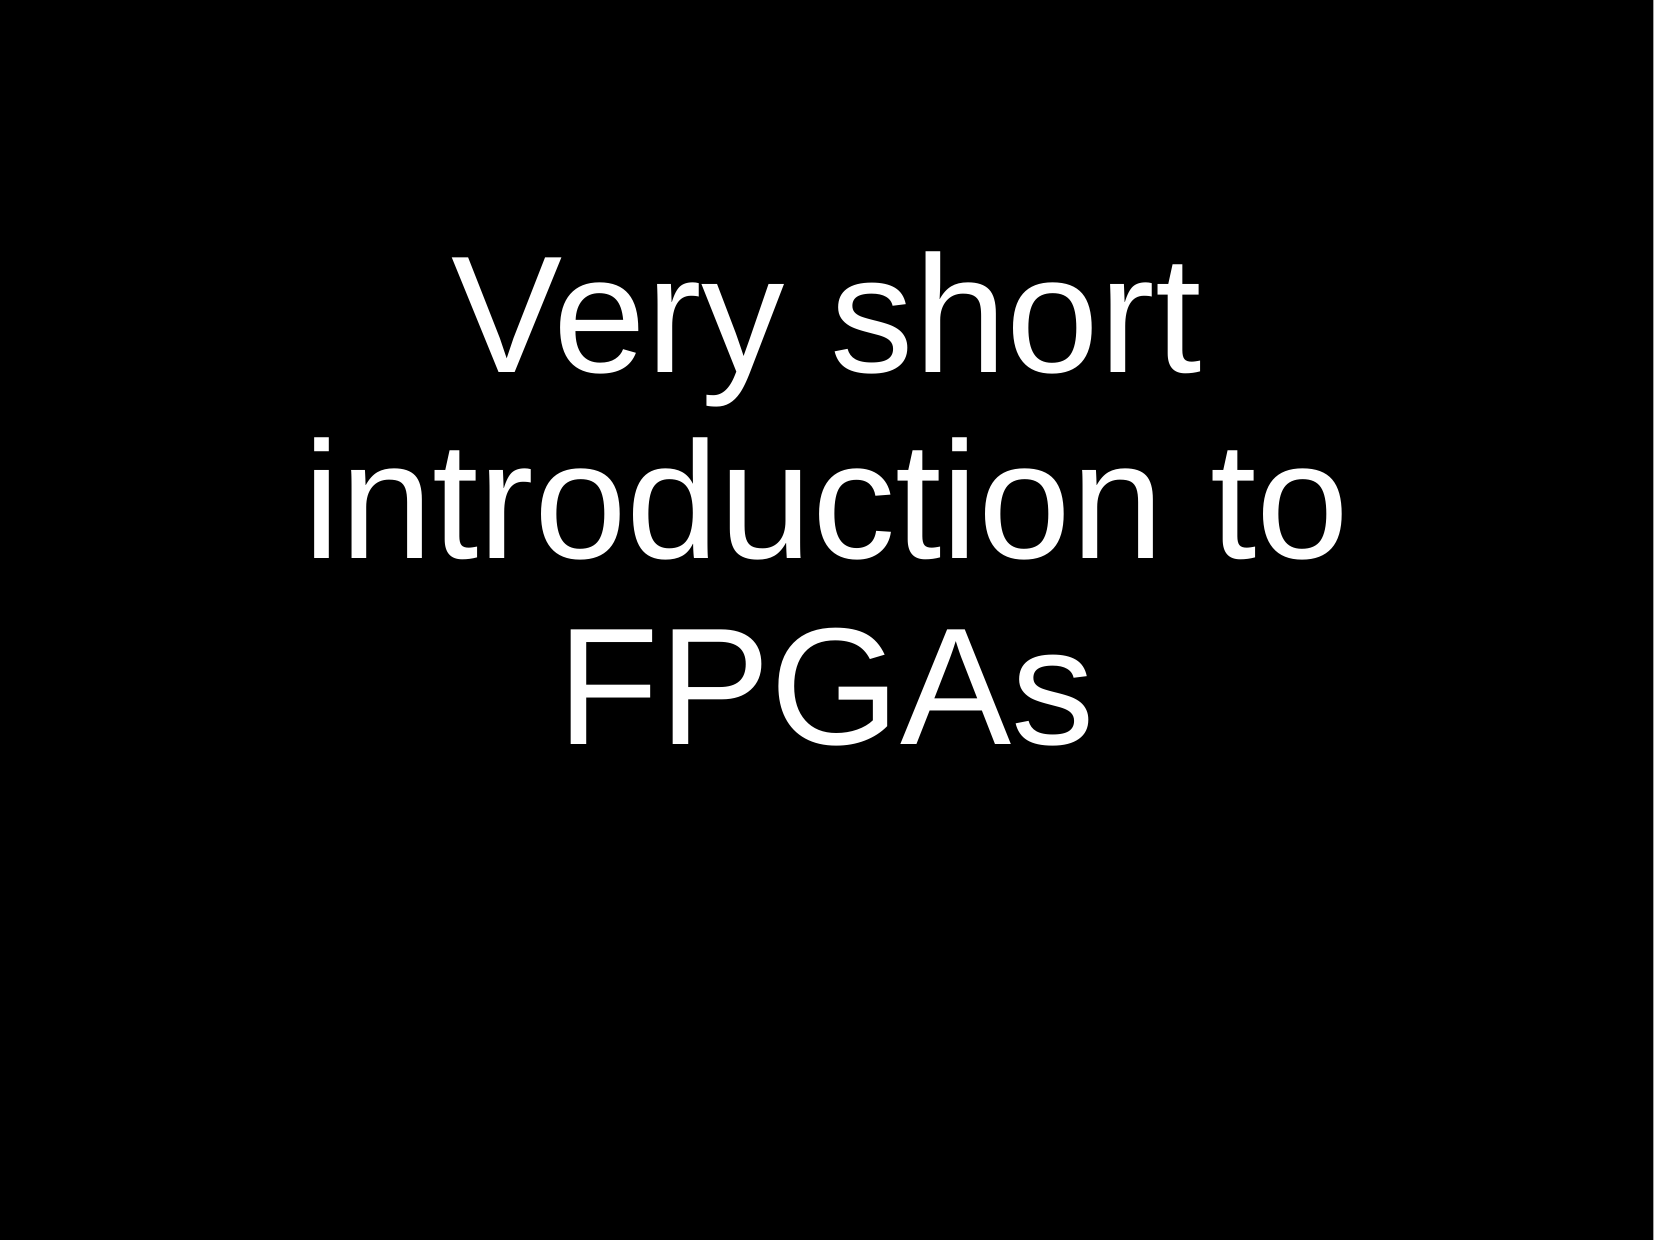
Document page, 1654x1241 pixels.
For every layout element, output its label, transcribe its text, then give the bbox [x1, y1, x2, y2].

title Very short introduction to FPGAs [82, 56, 1571, 945]
